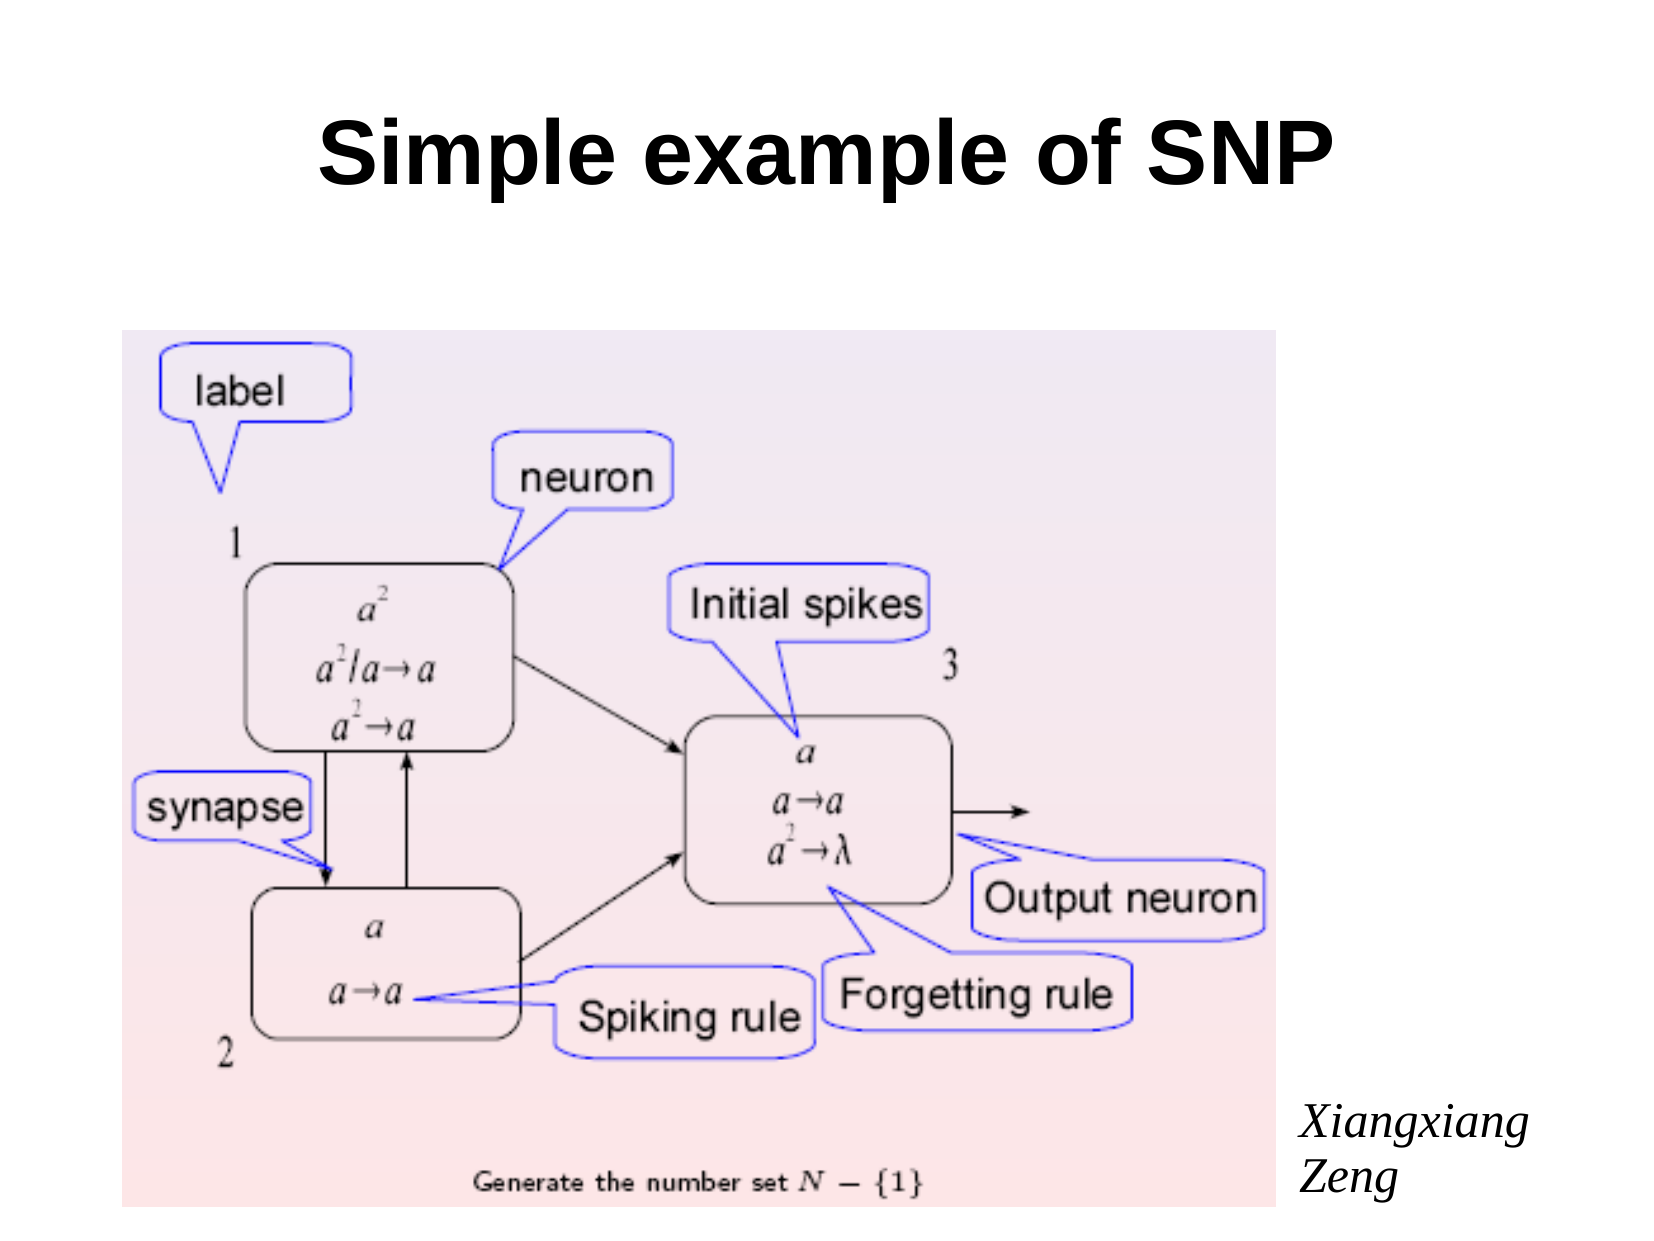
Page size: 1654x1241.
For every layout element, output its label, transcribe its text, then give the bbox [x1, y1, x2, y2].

title Simple example of SNP [82, 49, 1571, 257]
text_box Xiangxiang Zeng [1299, 1092, 1595, 1204]
picture [122, 330, 1276, 1207]
